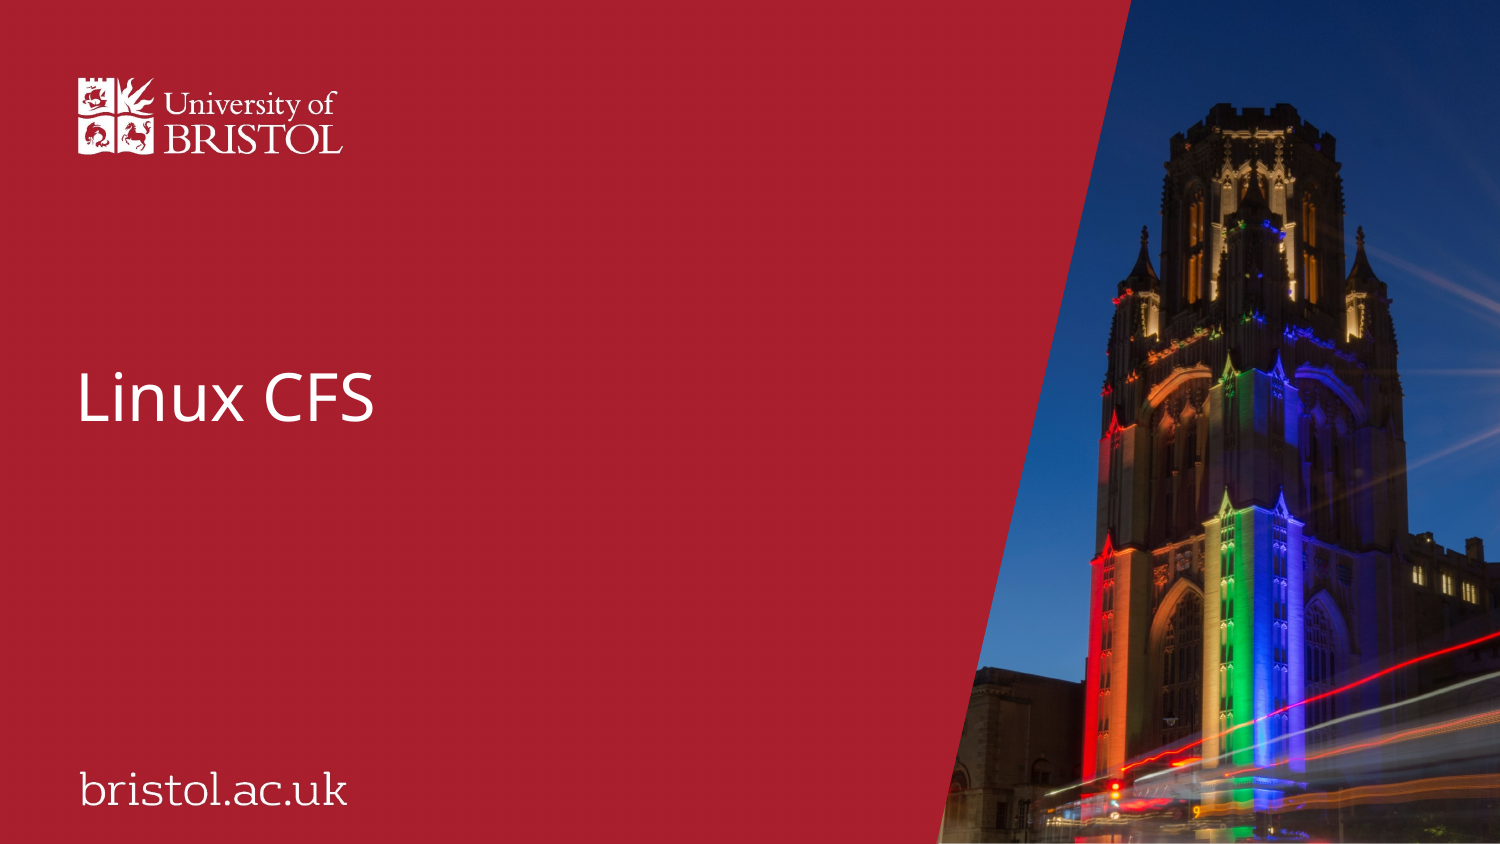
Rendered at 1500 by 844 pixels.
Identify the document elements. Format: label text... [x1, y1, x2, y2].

title Linux CFS [60, 262, 924, 443]
